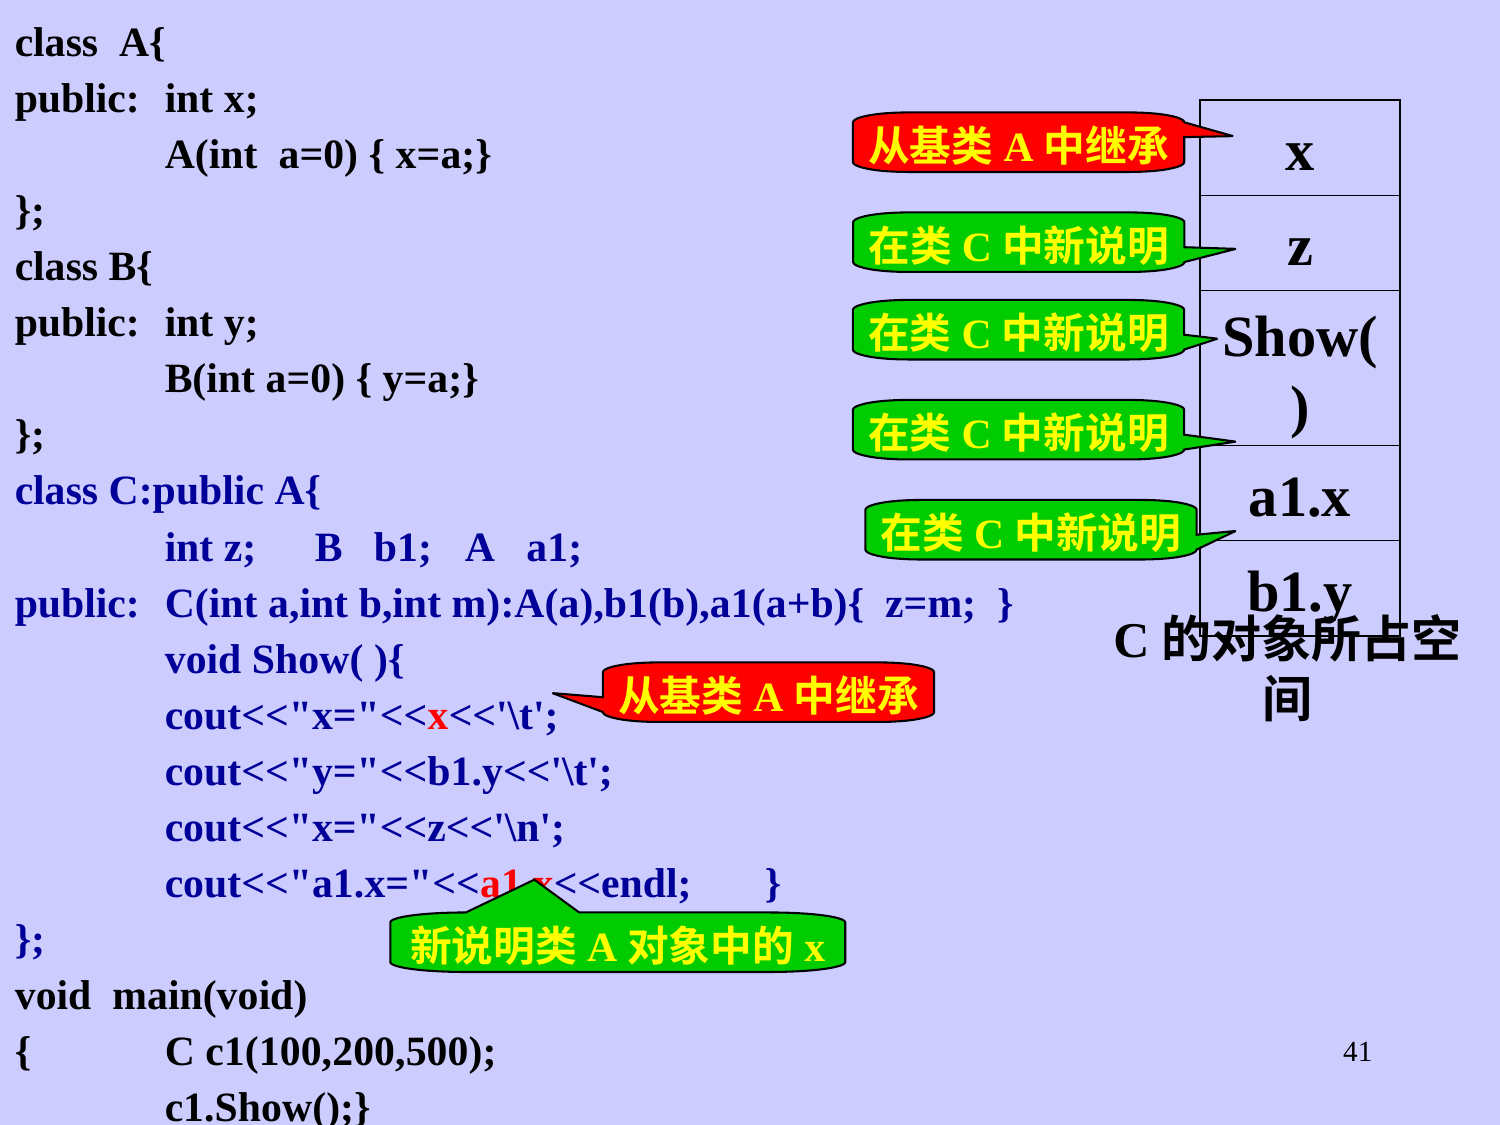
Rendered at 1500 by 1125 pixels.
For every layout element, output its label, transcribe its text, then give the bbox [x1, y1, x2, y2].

text_box 在类C中新说明 [852, 399, 1236, 460]
text_box 从基类A中继承 [852, 112, 1234, 172]
text_box <编号> [1113, 1025, 1388, 1101]
table_cell b1.y [1259, 587, 1269, 599]
text_box class A{ public: int x; A(int a=0) { x=a;} }; class B{ public: int y; B(int a=0) { y=a;} }; class C:public A{ int z; B b1; A a1; public: C(int a,int b,int m):A(a),b1(b),a1(a+b){ z=m; } void Show( ){ cout<<"x="<<x<<'\t'; cout<<"y="<<b1.y<<'\t'; cout<<"x="<<z<<'\n'; cout<<"a1.x="<<a1.x<<endl; } }; void main(void) { C c1(100,200,500); c1.Show();} [0, 24, 1113, 1125]
text_box 从基类A中继承 [552, 662, 935, 722]
table_cell b1.y [1201, 541, 1399, 599]
table_header x [1201, 101, 1399, 195]
text_box 新说明类A对象中的x [390, 879, 846, 972]
table_cell Show() [1201, 291, 1399, 445]
text_box 在类C中新说明 [852, 299, 1218, 360]
table_cell z [1201, 196, 1399, 290]
text_box 在类C中新说明 [865, 499, 1236, 560]
text_box C的对象所占空间 [1074, 599, 1500, 736]
text_box 在类C中新说明 [853, 212, 1236, 272]
table_cell a1.x [1201, 446, 1399, 540]
